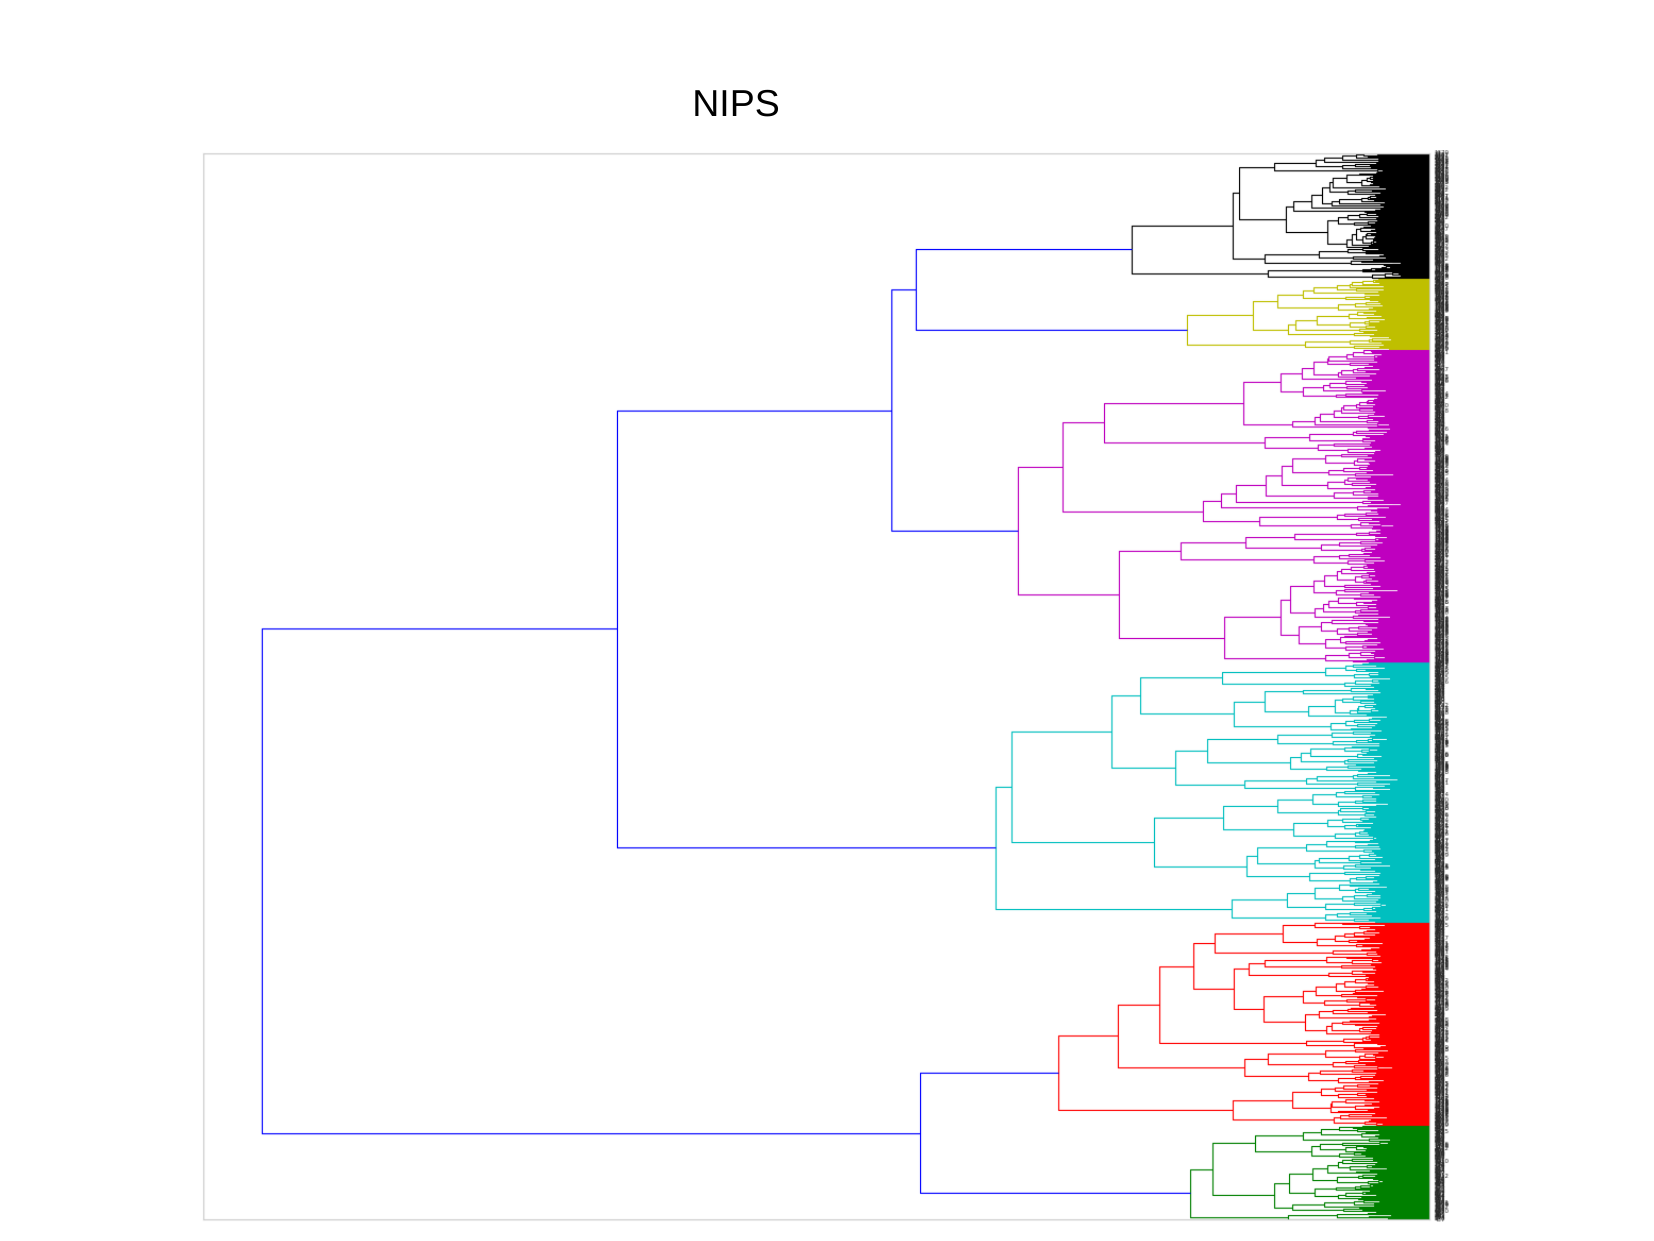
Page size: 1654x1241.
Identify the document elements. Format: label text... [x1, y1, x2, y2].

picture [198, 147, 1456, 1231]
text_box NIPS [677, 75, 796, 132]
